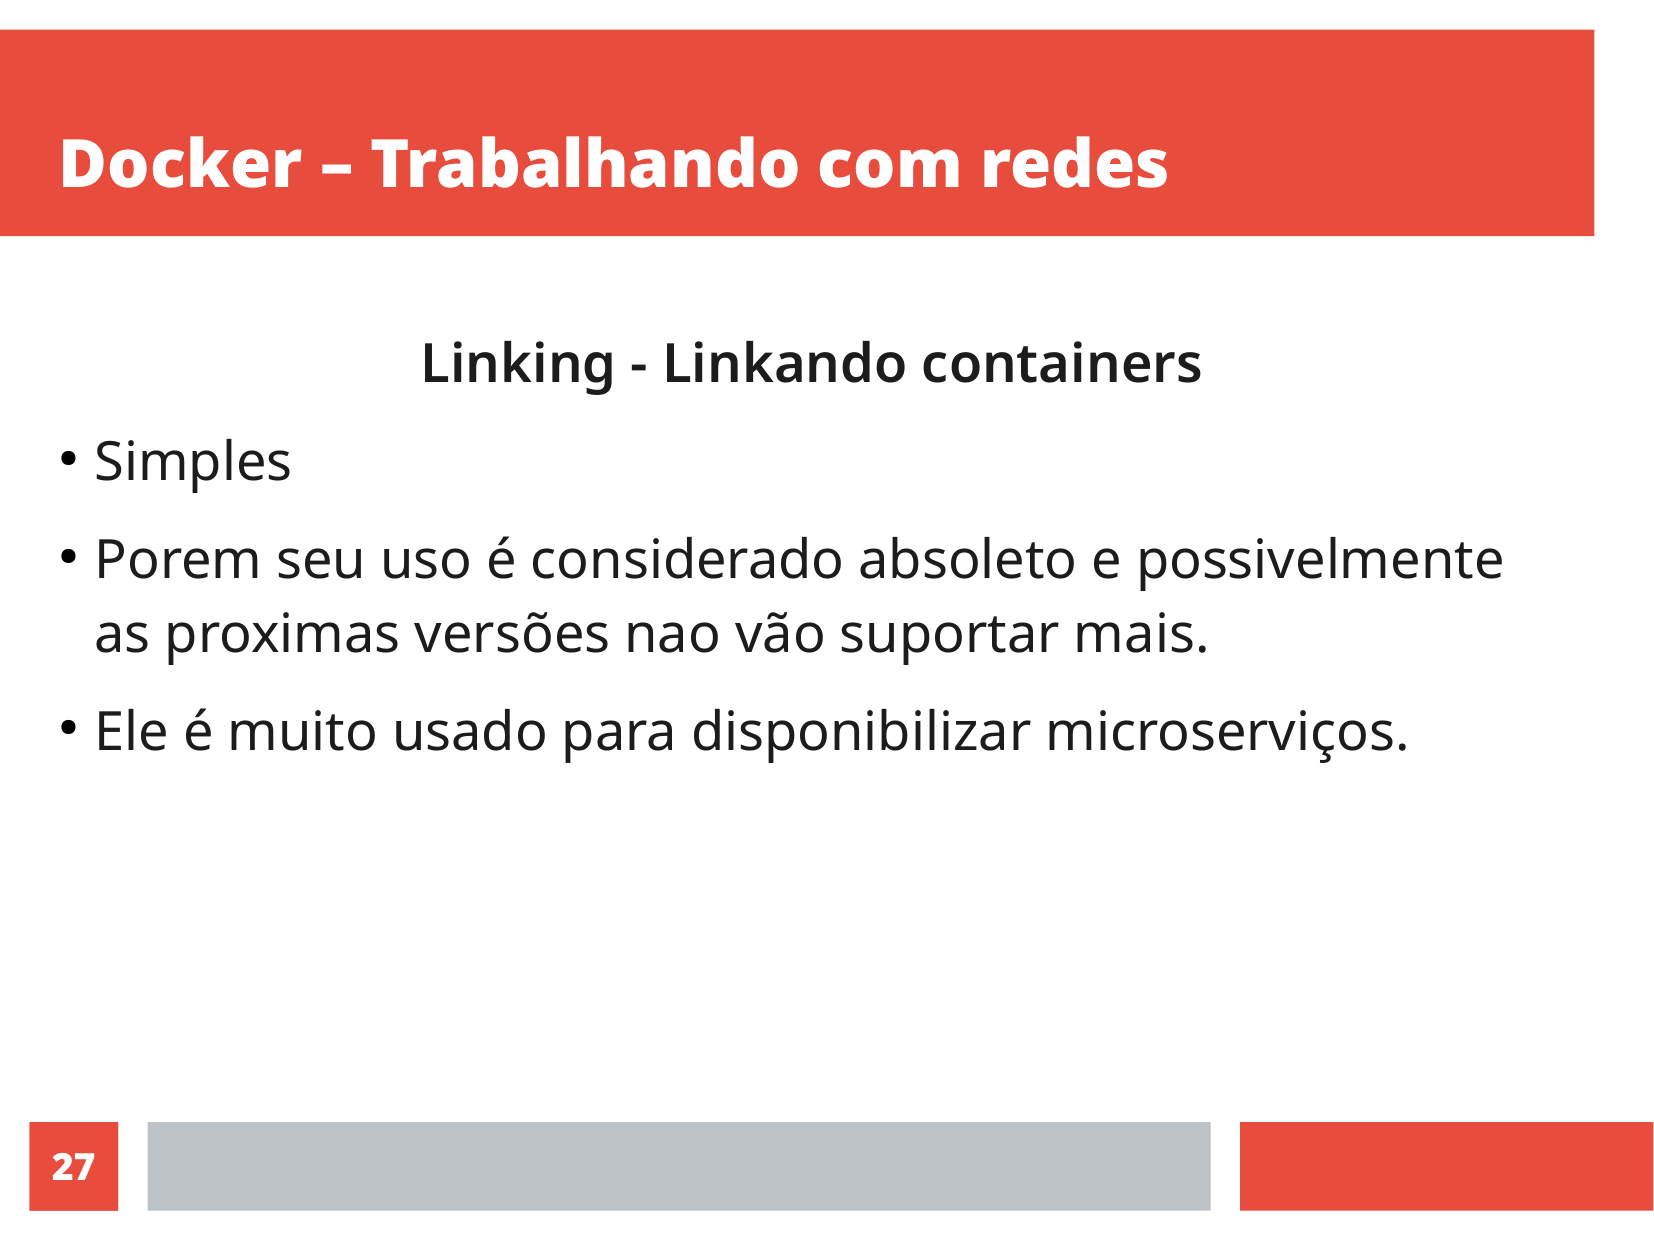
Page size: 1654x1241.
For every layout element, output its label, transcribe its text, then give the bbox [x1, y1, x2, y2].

list Linking - Linkando containers Simples Porem seu uso é considerado absoleto e possivelmente as proximas versões nao vão suportar mais. Ele é muito usado para disponibilizar microserviços. [59, 324, 1565, 1093]
title Docker – Trabalhando com redes [59, 59, 1595, 207]
